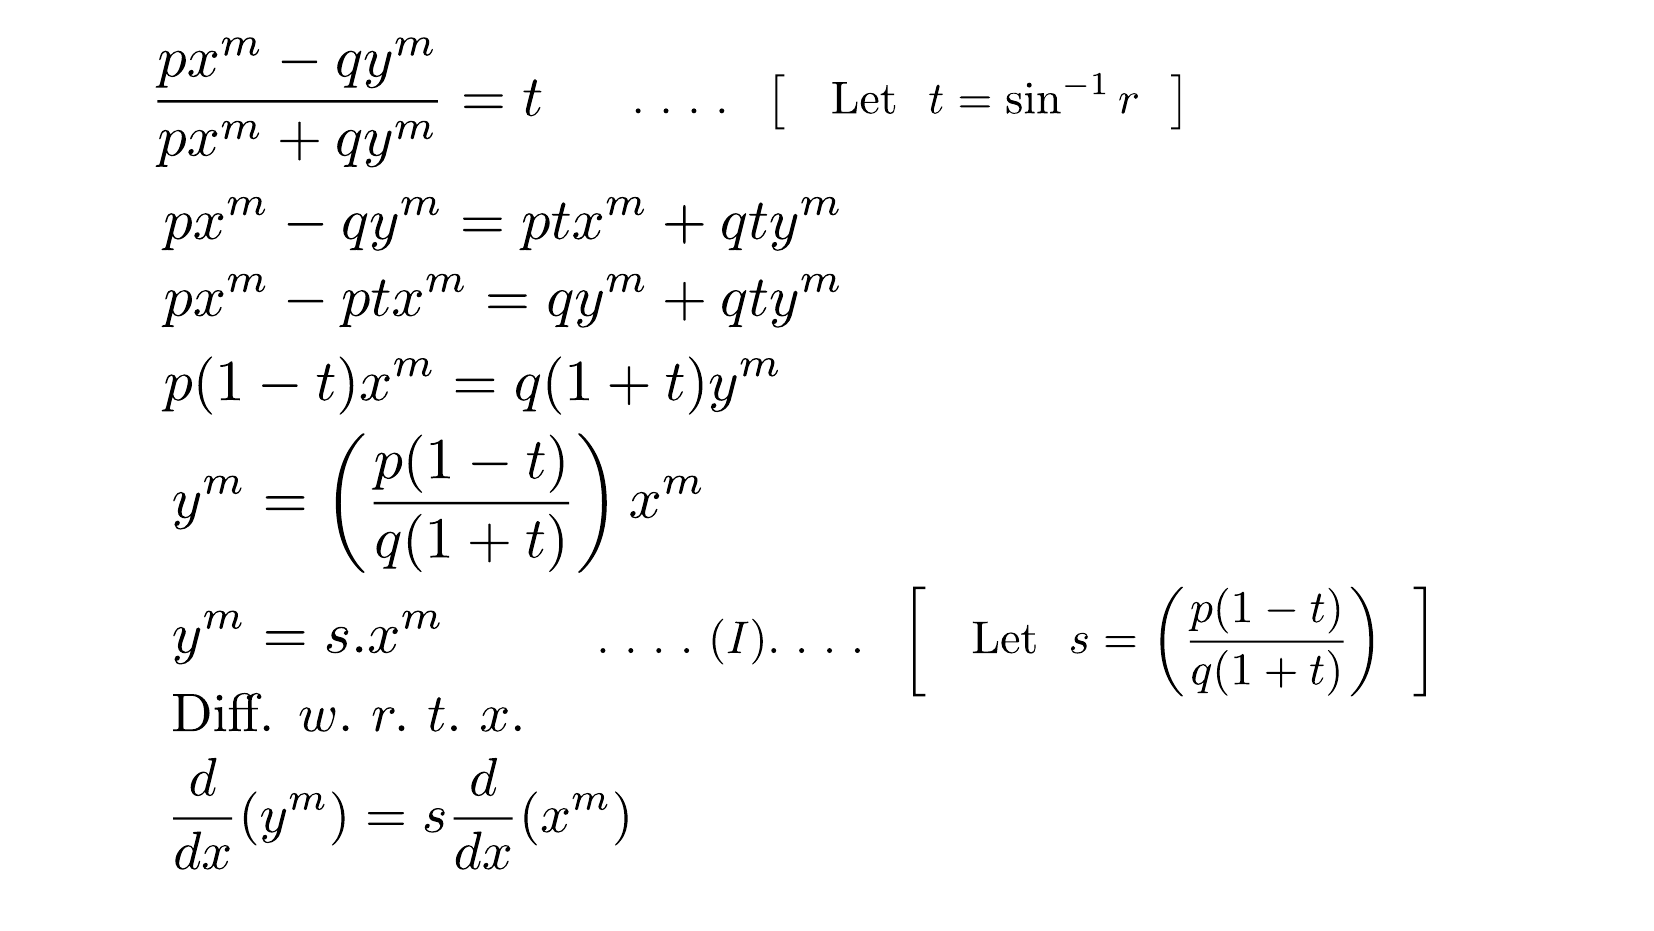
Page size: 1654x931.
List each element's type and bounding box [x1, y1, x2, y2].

text_box [173, 610, 440, 665]
text_box [598, 586, 1426, 697]
text_box [155, 37, 542, 168]
text_box [634, 72, 1181, 130]
text_box [173, 757, 628, 870]
text_box [161, 356, 778, 415]
text_box [173, 433, 702, 573]
title [47, 37, 1607, 886]
text_box [173, 692, 521, 732]
text_box [161, 196, 839, 251]
text_box [161, 273, 839, 328]
